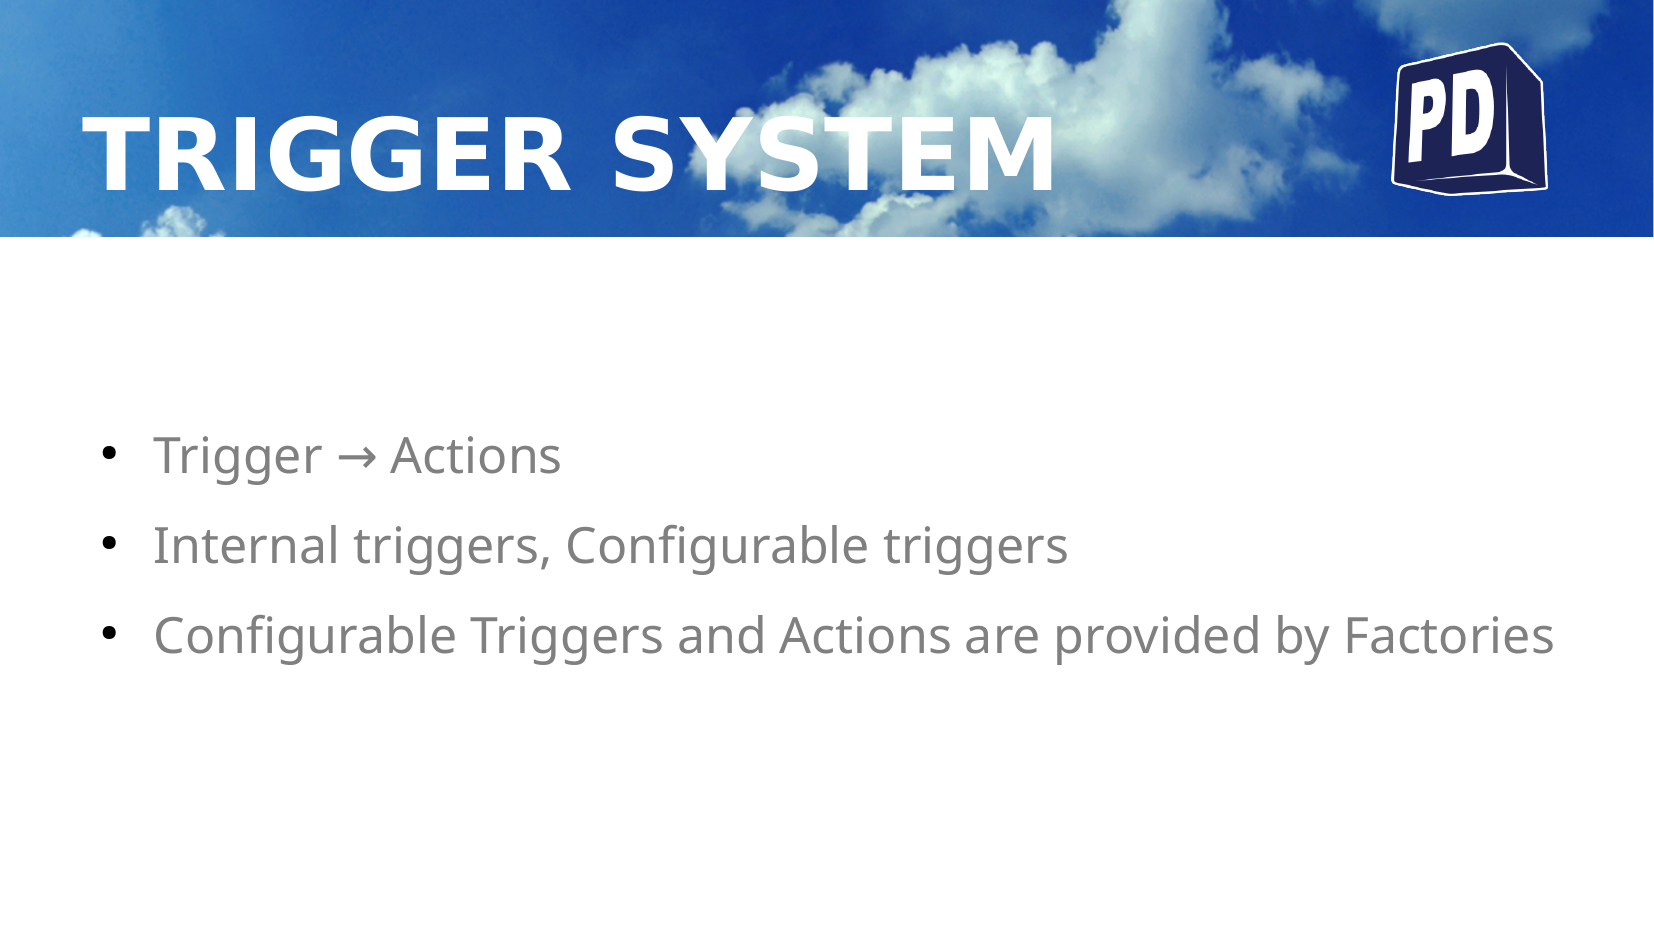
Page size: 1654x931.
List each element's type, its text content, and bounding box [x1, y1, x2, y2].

title TRIGGER SYSTEM [82, 78, 1261, 234]
list Trigger → Actions Internal triggers, Configurable triggers Configurable Triggers and Actions are provided by Factories [82, 420, 1571, 811]
picture [0, 0, 1654, 237]
